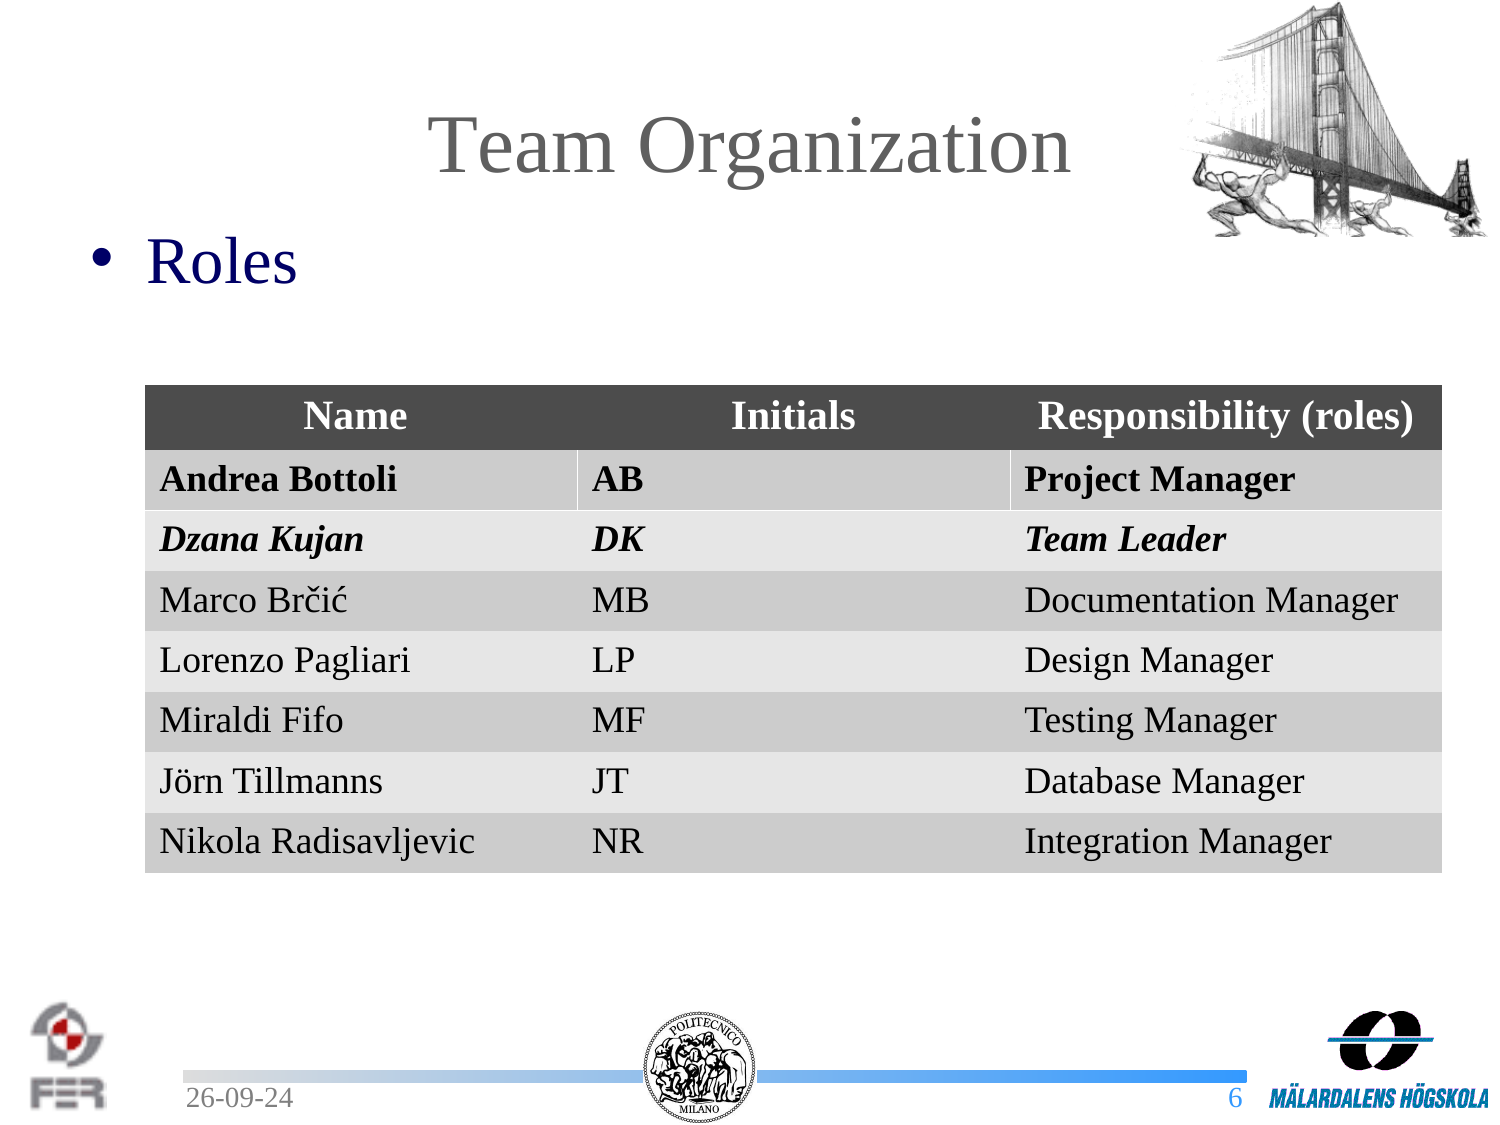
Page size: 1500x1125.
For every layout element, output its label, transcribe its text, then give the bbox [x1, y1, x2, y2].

table_cell Andrea Bottoli [145, 450, 577, 510]
picture [1175, 0, 1488, 237]
table_cell LP [577, 631, 1010, 692]
table_cell NR [577, 813, 1010, 873]
table_cell MB [577, 571, 1010, 631]
picture [1368, 1093, 1374, 1104]
table_cell Miraldi Fifo [145, 692, 577, 752]
table_cell Integration Manager [1010, 813, 1442, 873]
table_cell Testing Manager [1010, 692, 1442, 752]
text_box <numero> [1186, 1070, 1258, 1114]
table_cell Jörn Tillmanns [145, 752, 577, 813]
text_box 13-12-18 [171, 1070, 396, 1114]
table_cell DK [577, 511, 1010, 571]
table_cell Lorenzo Pagliari [145, 631, 577, 692]
picture [1435, 1096, 1441, 1104]
table_cell Documentation Manager [1010, 571, 1442, 631]
list Roles [75, 209, 1426, 952]
table_cell MF [577, 692, 1010, 752]
table_cell JT [577, 752, 1010, 813]
title Team Organization [75, 45, 1175, 209]
picture [1454, 1091, 1459, 1108]
table_header Name [145, 385, 577, 450]
table_cell Marco Brčić [145, 571, 577, 631]
table_cell Database Manager [1010, 752, 1442, 813]
table_cell Nikola Radisavljevic [145, 813, 577, 873]
table_header Responsibility (roles) [1010, 385, 1442, 450]
table_cell Design Manager [1010, 631, 1442, 692]
table_cell Project Manager [1011, 450, 1442, 510]
table_header Initials [577, 385, 1010, 450]
table_cell AB [578, 450, 1010, 510]
table_cell Team Leader [1010, 511, 1442, 571]
table_cell Dzana Kujan [145, 511, 577, 571]
picture [1269, 1011, 1488, 1108]
picture [643, 1011, 757, 1123]
picture [29, 987, 107, 1125]
